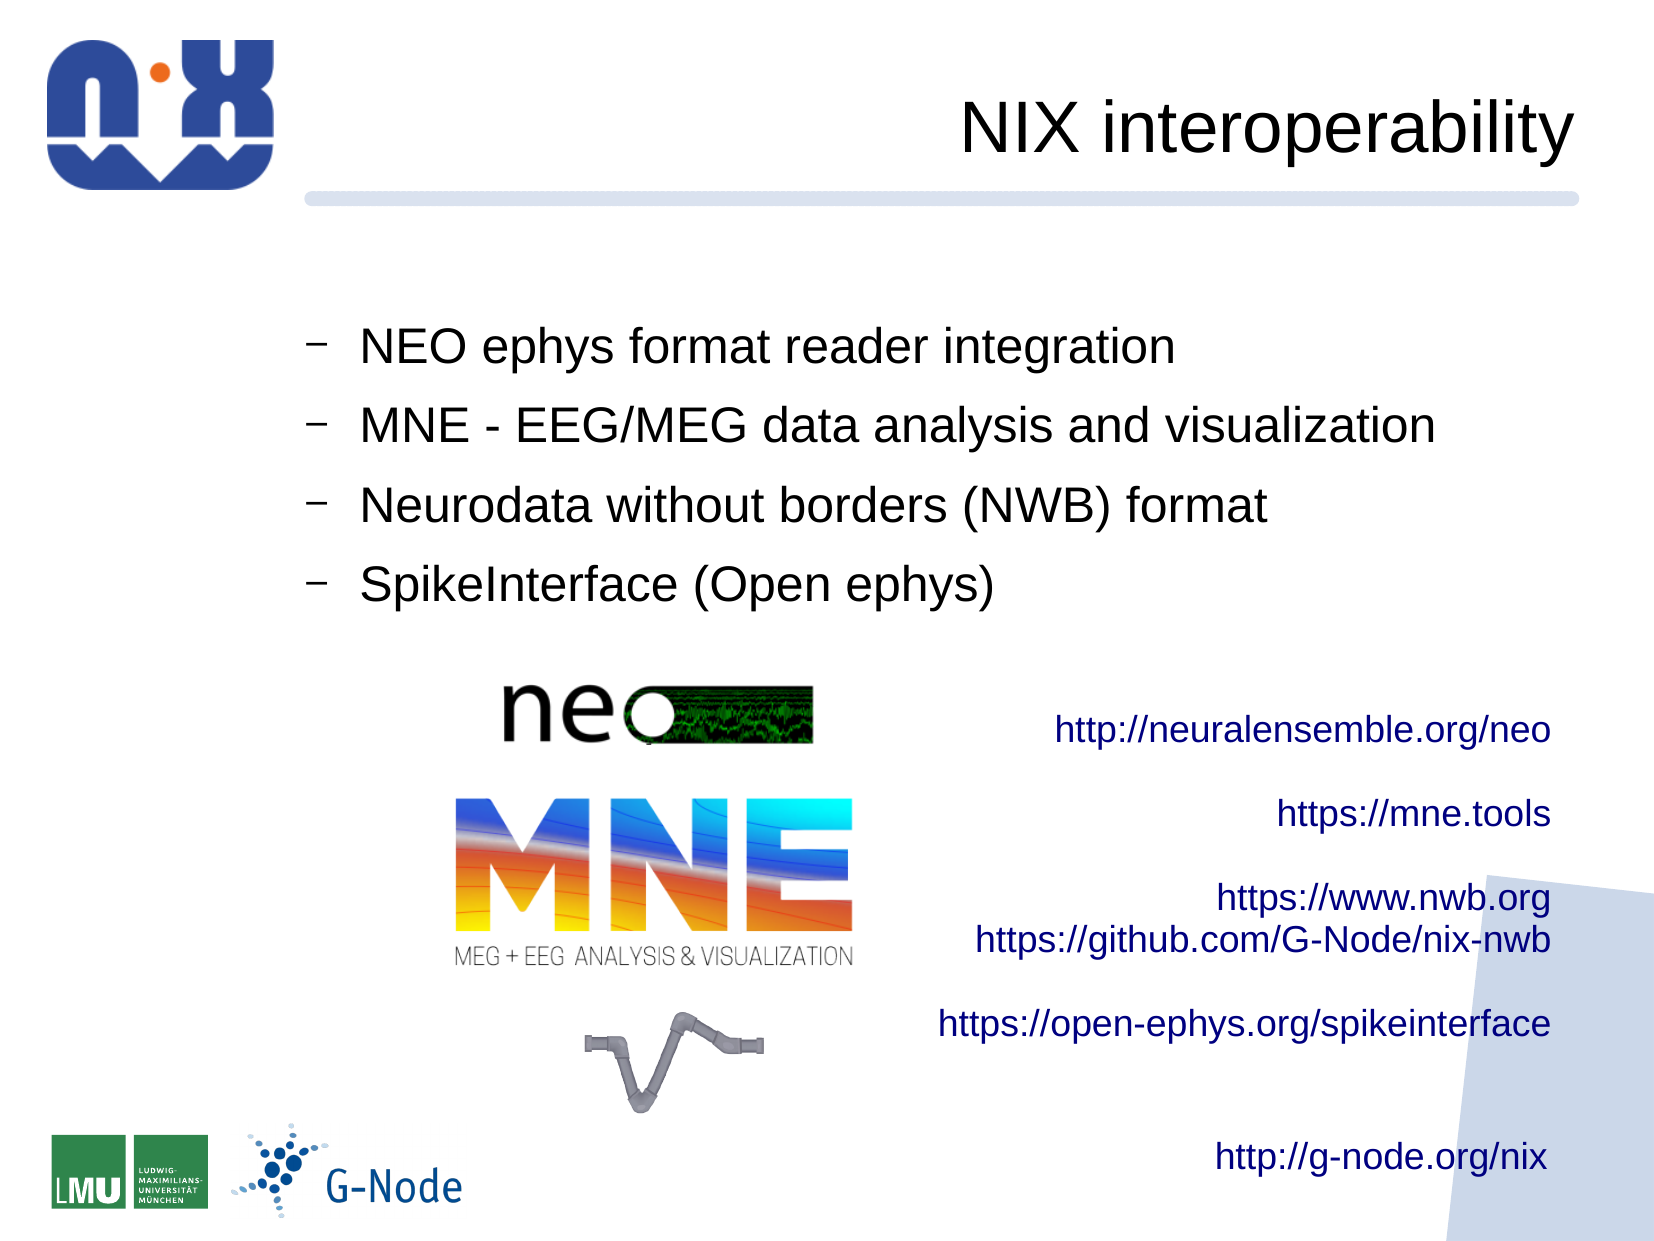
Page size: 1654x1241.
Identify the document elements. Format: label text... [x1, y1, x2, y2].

text_box http://g-node.org/nix [1200, 1128, 1576, 1189]
picture [450, 755, 856, 1146]
list NEO ephys format reader integration MNE - EEG/MEG data analysis and visualization Neurodata without borders (NWB) format SpikeInterface (Open ephys) [217, 318, 1501, 646]
picture [503, 684, 814, 745]
text_box NIX interoperability [87, 30, 1576, 226]
text_box http://neuralensemble.org/neo https://mne.tools https://www.nwb.org https://github.com/G-Node/nix-nwb https://open-ephys.org/spikeinterface [891, 701, 1567, 1052]
picture [230, 1123, 467, 1219]
picture [47, 40, 274, 190]
